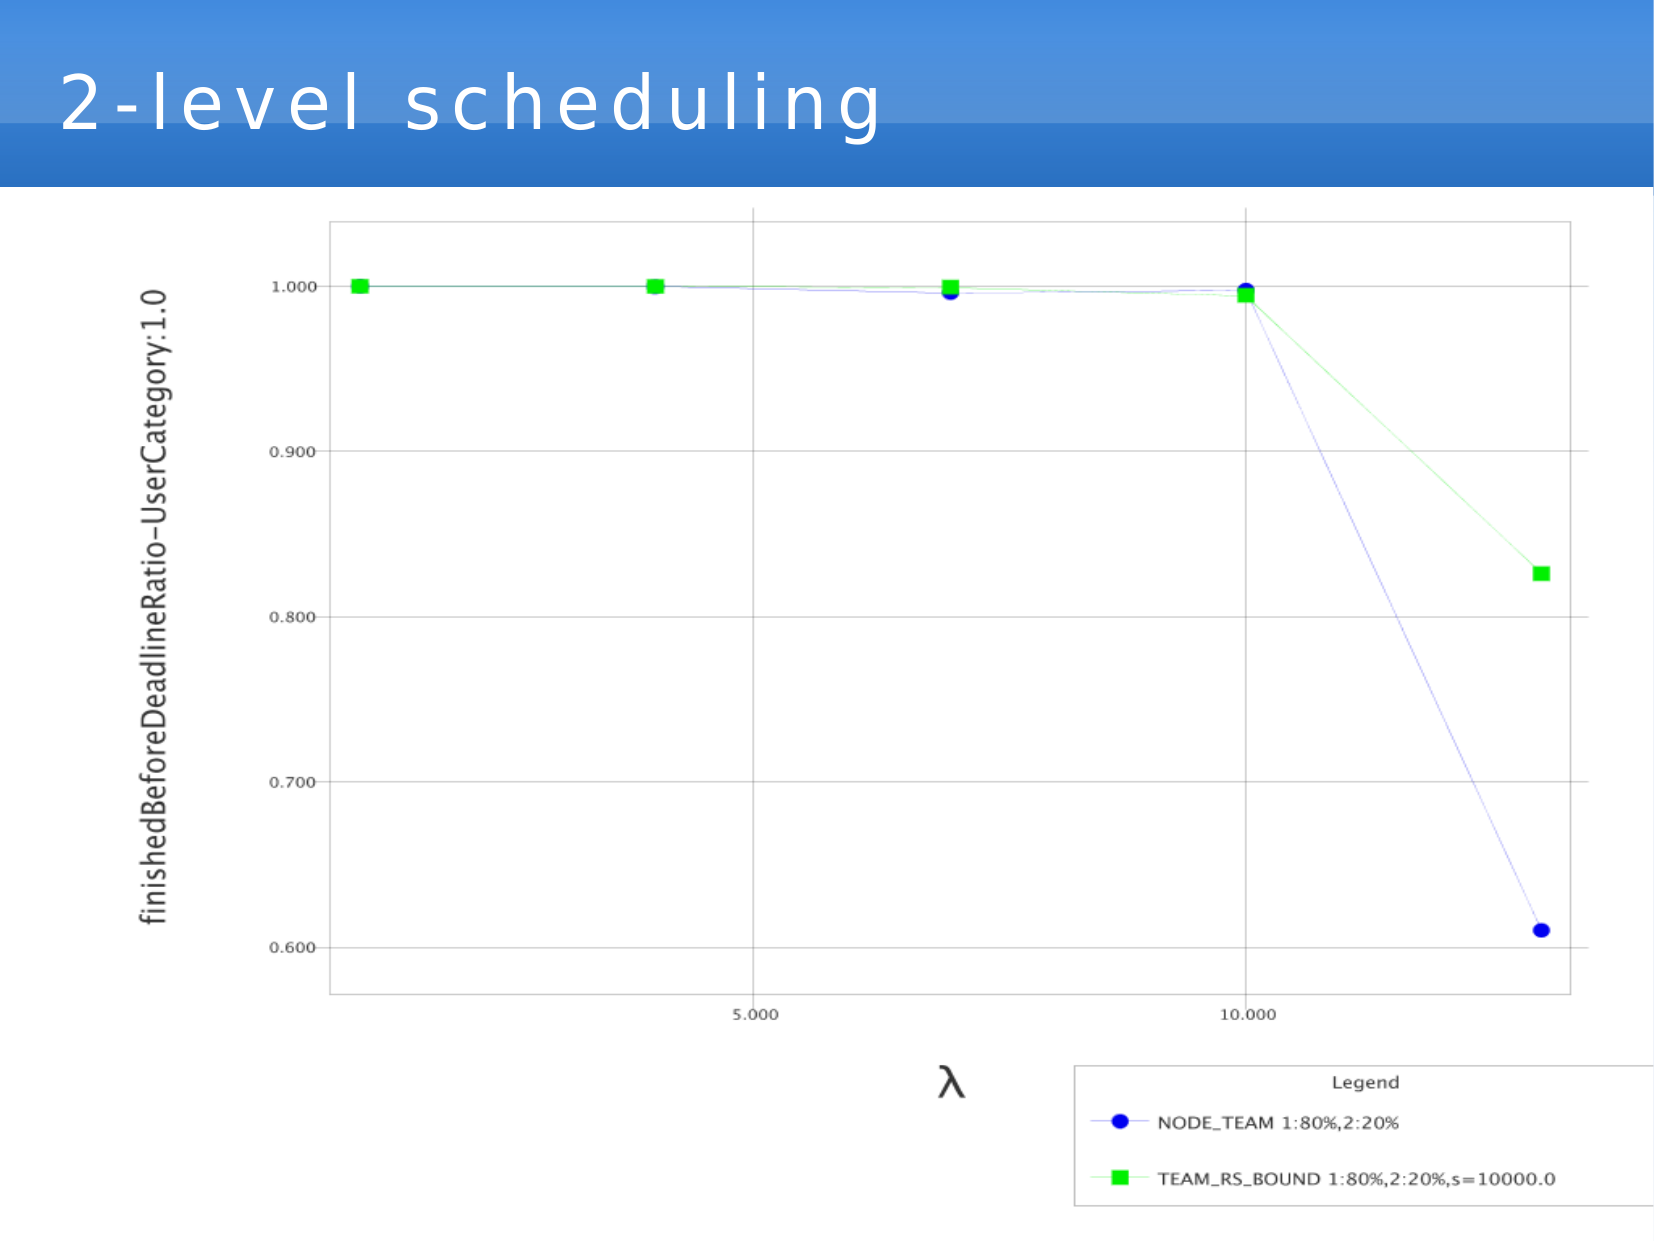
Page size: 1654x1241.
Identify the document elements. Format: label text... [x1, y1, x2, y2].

picture [0, 0, 1654, 1241]
title 2-level scheduling [59, 29, 1270, 178]
